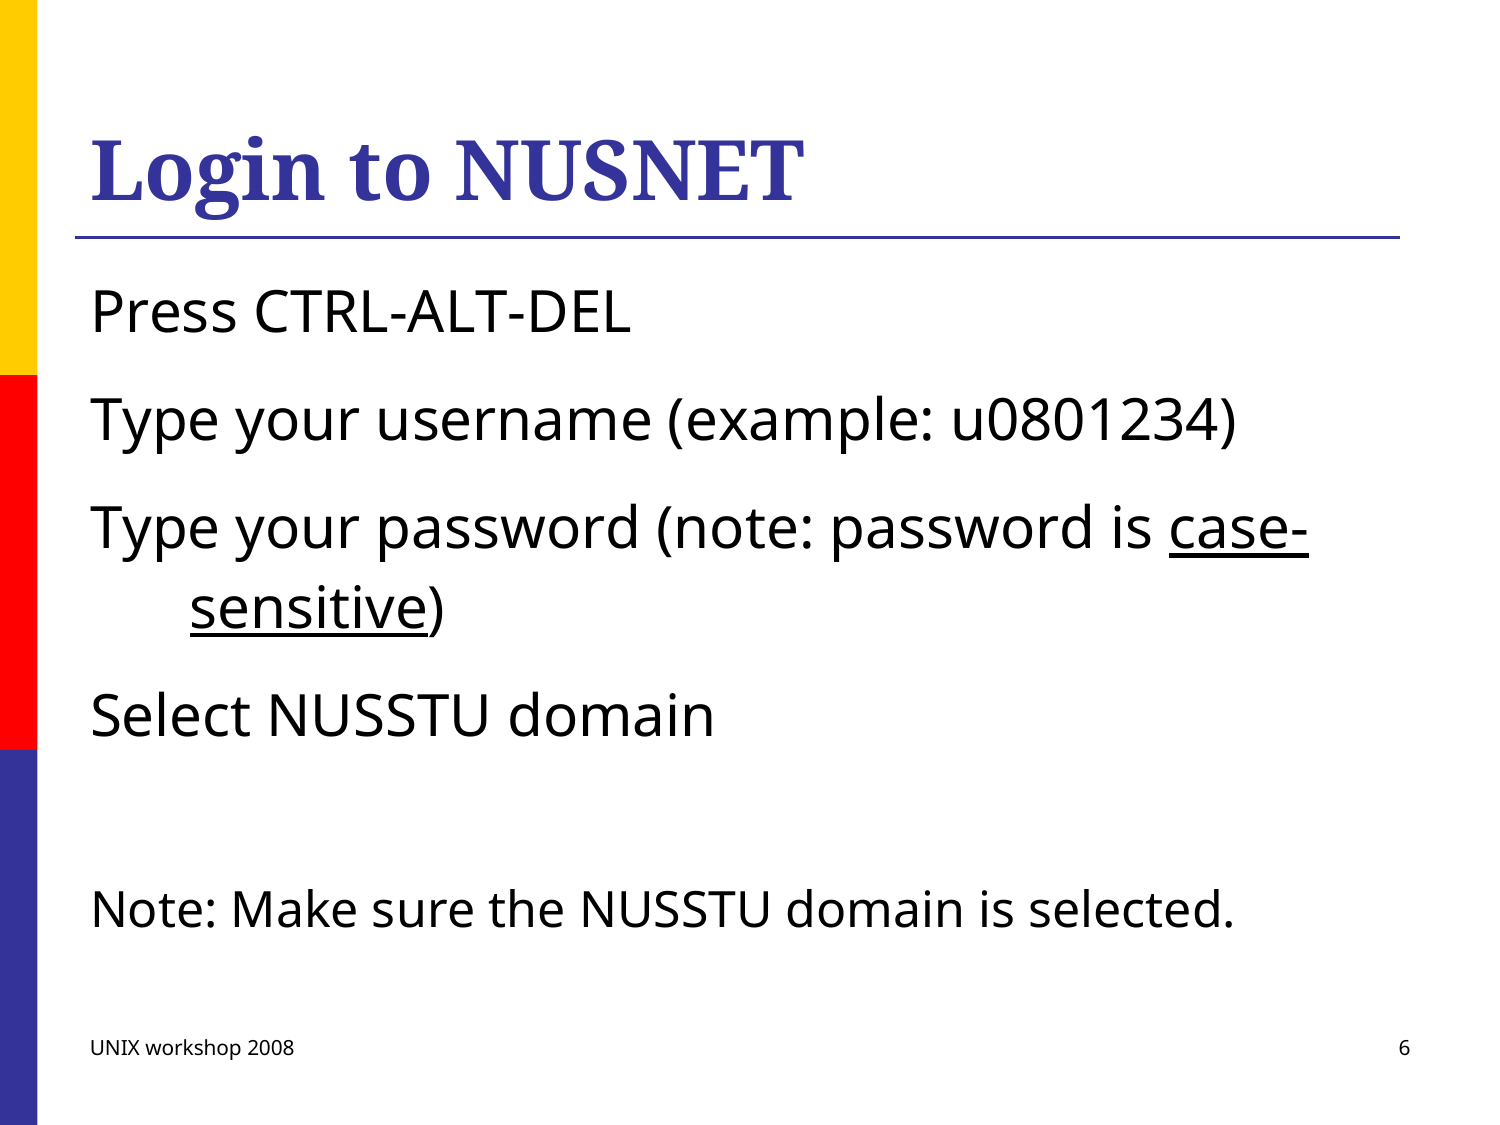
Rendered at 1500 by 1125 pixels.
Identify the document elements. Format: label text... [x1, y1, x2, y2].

title Login to NUSNET [75, 45, 1426, 233]
list Press CTRL-ALT-DEL Type your username (example: u0801234) Type your password (note: password is case-sensitive) Select NUSSTU domain Note: Make sure the NUSSTU domain is selected. [75, 262, 1426, 1026]
text_box UNIX workshop 2008 [74, 1025, 426, 1101]
text_box <number> [1074, 1026, 1426, 1101]
